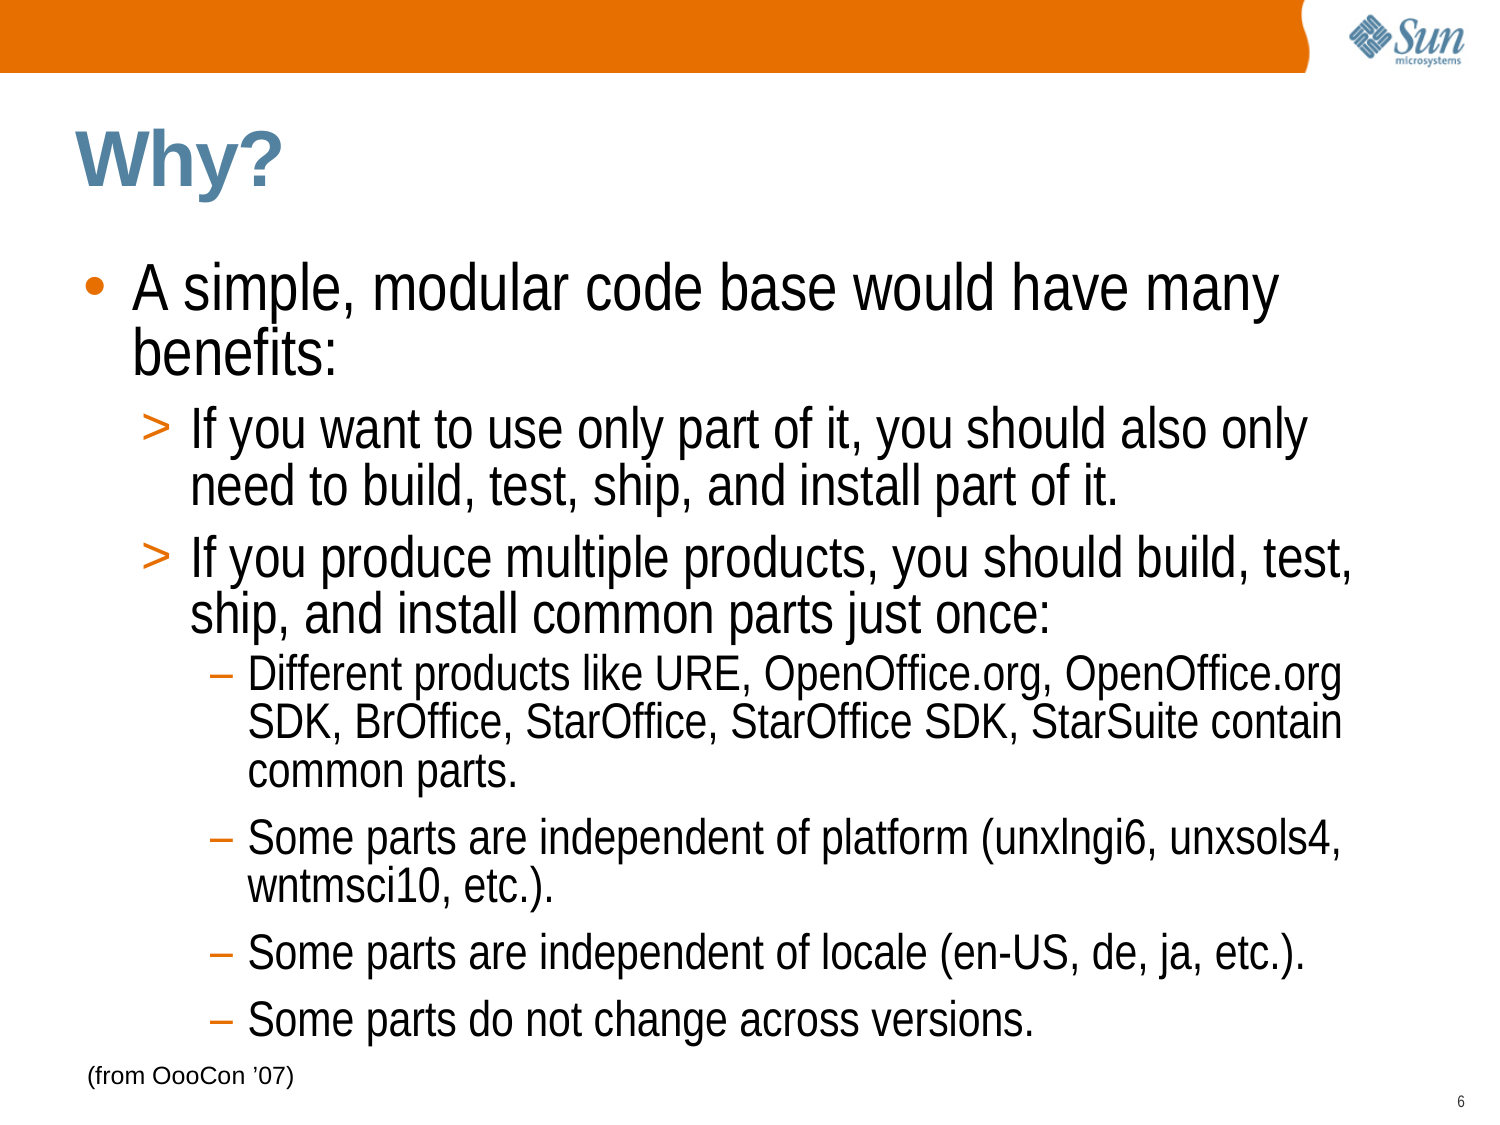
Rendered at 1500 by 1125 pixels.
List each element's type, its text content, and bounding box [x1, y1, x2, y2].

picture [0, 0, 1500, 73]
list A simple, modular code base would have many benefits: If you want to use only part of it, you should also only need to build, test, ship, and install part of it. If you produce multiple products, you should build, test, ship, and install common parts just once: Different products like URE, OpenOffice.org, OpenOffice.org SDK, BrOffice, StarOffice, StarOffice SDK, StarSuite contain common parts. Some parts are independent of platform (unxlngi6, unxsols4, wntmsci10, etc.). Some parts are independent of locale (en-US, de, ja, etc.). Some parts do not change across versions. [64, 258, 1401, 1062]
text_box (from OooCon ’07) [86, 1065, 291, 1094]
title Why? [75, 123, 1437, 227]
